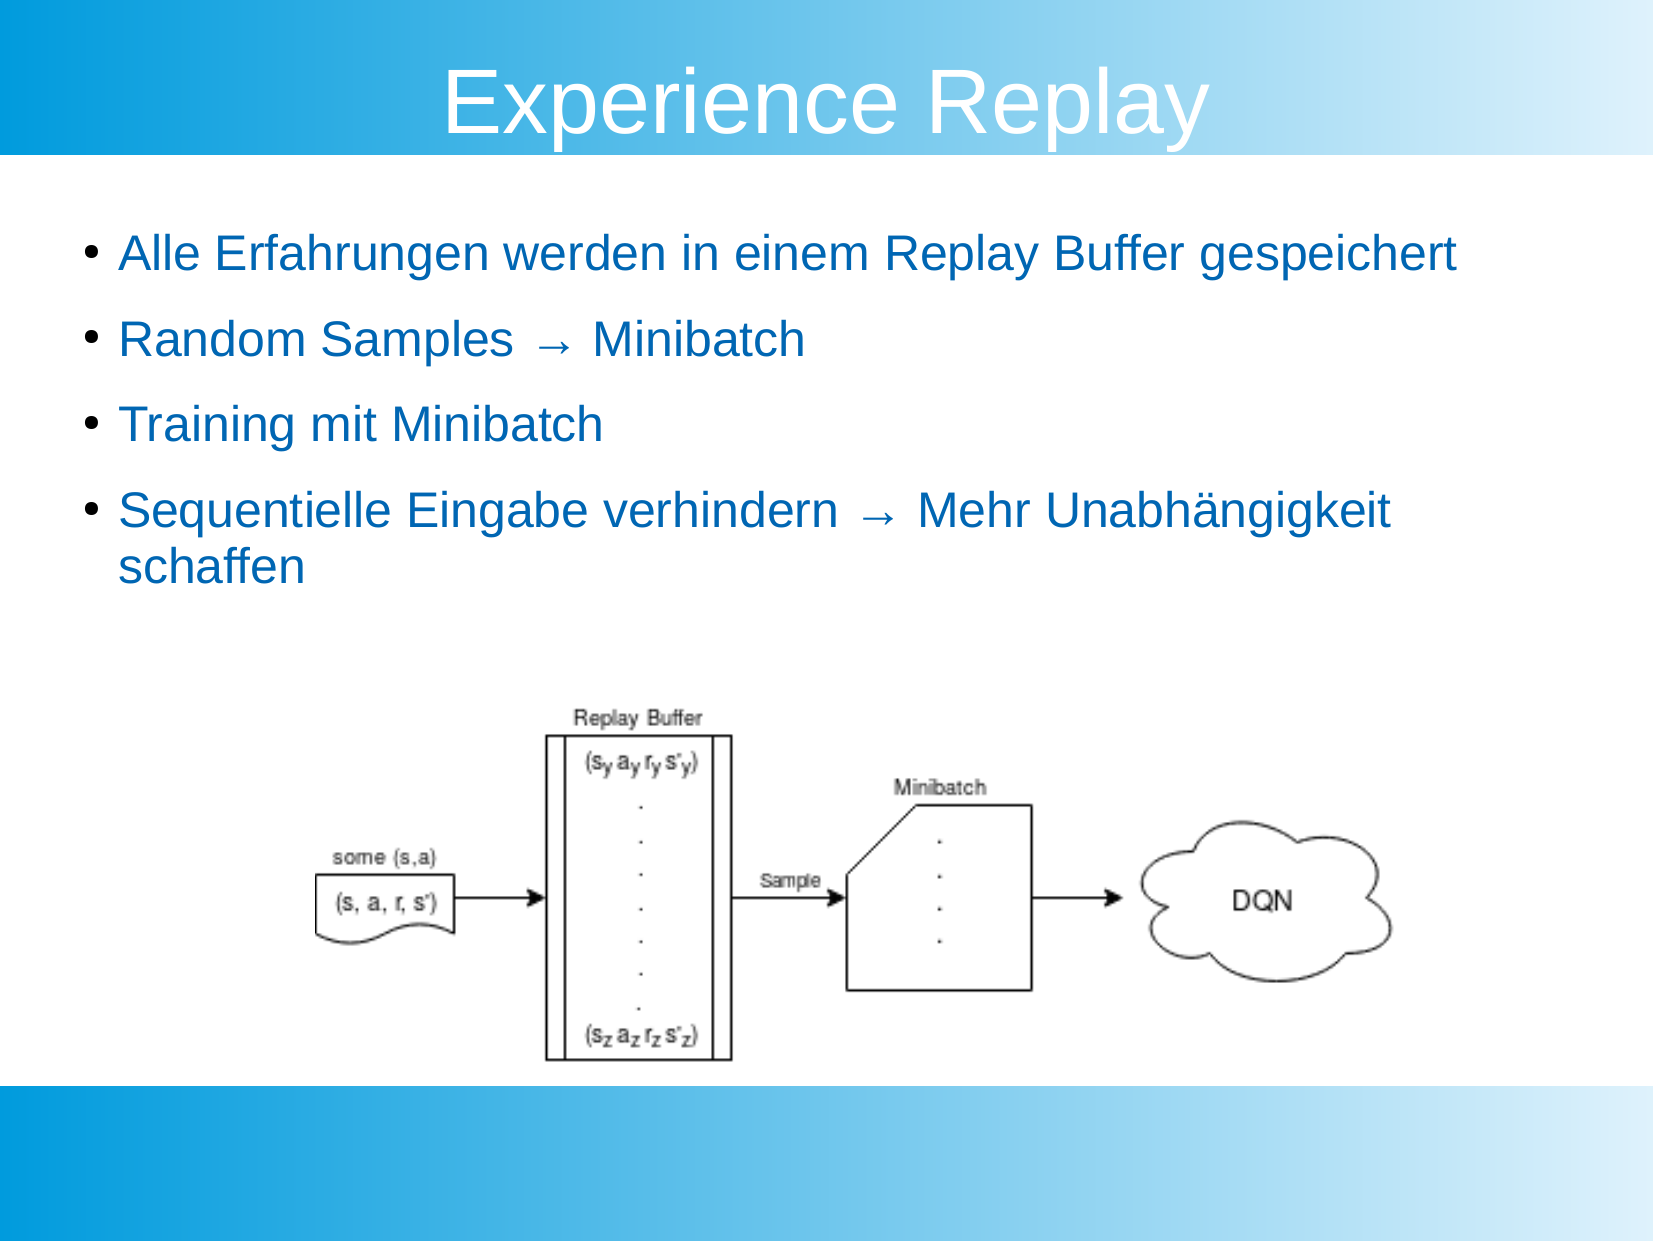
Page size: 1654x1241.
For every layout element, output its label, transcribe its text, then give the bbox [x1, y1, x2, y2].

subtitle Alle Erfahrungen werden in einem Replay Buffer gespeichert Random Samples → Minibatch Training mit Minibatch Sequentielle Eingabe verhindern → Mehr Unabhängigkeit schaffen [82, 225, 1571, 691]
title Experience Replay [82, 49, 1571, 155]
picture [315, 691, 1403, 1064]
